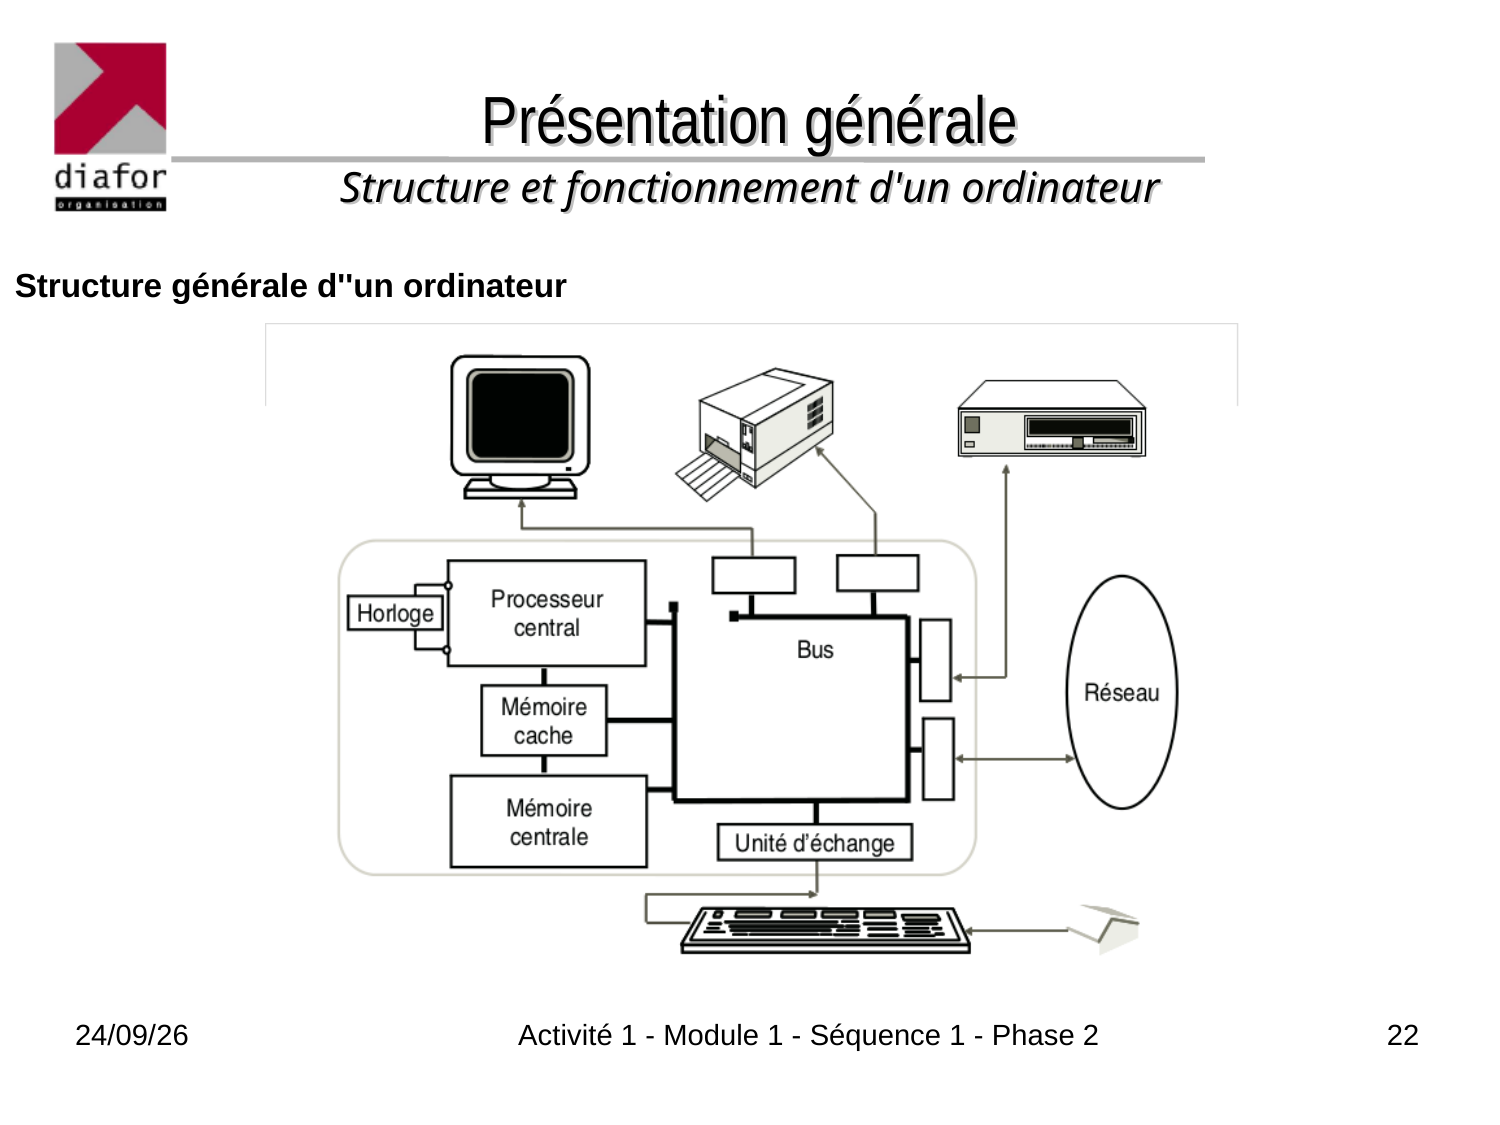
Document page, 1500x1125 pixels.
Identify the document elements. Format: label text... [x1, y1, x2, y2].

picture [265, 323, 1241, 975]
text_box Structure générale d''un ordinateur [0, 265, 583, 311]
title Présentation générale Structure et fonctionnement d'un ordinateur [75, 45, 1426, 250]
picture [53, 42, 168, 213]
